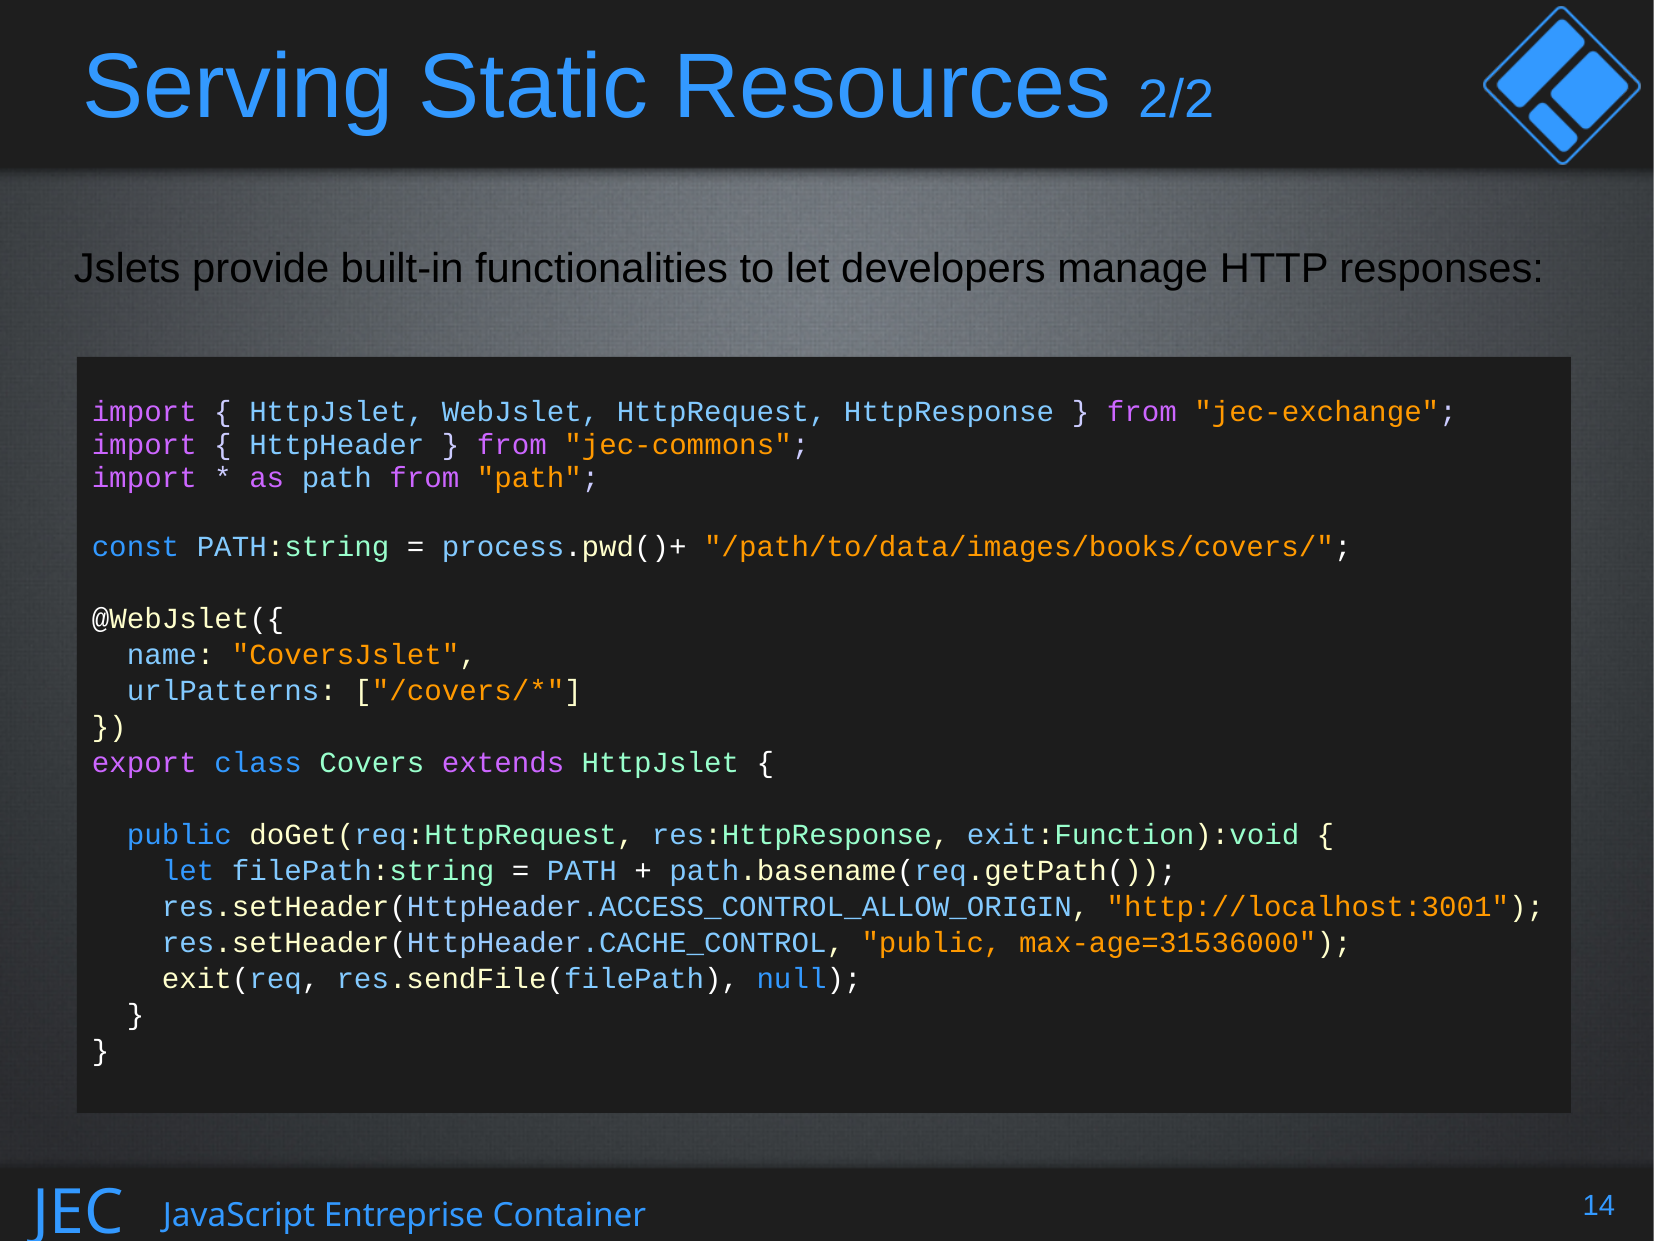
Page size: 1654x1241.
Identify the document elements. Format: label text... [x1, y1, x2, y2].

text_box import { HttpJslet, WebJslet, HttpRequest, HttpResponse } from "jec-exchange"; import { HttpHeader } from "jec-commons"; import * as path from "path"; const PATH:string = process.pwd()+ "/path/to/data/images/books/covers/"; @WebJslet({ name: "CoversJslet", urlPatterns: ["/covers/*"] }) export class Covers extends HttpJslet { public doGet(req:HttpRequest, res:HttpResponse, exit:Function):void { let filePath:string = PATH + path.basename(req.getPath()); res.setHeader(HttpHeader.ACCESS_CONTROL_ALLOW_ORIGIN, "http://localhost:3001"); res.setHeader(HttpHeader.CACHE_CONTROL, "public, max-age=31536000"); exit(req, res.sendFile(filePath), null); } } [76, 356, 1571, 1076]
text_box JavaScript Entreprise Container [148, 1183, 651, 1241]
title Serving Static Resources 2/2 [82, 23, 1441, 147]
picture [0, 0, 1654, 1241]
text_box 14 [744, 1181, 1630, 1229]
text_box JEC [17, 1159, 149, 1241]
text_box Jslets provide built-in functionalities to let developers manage HTTP responses: [59, 236, 1595, 310]
